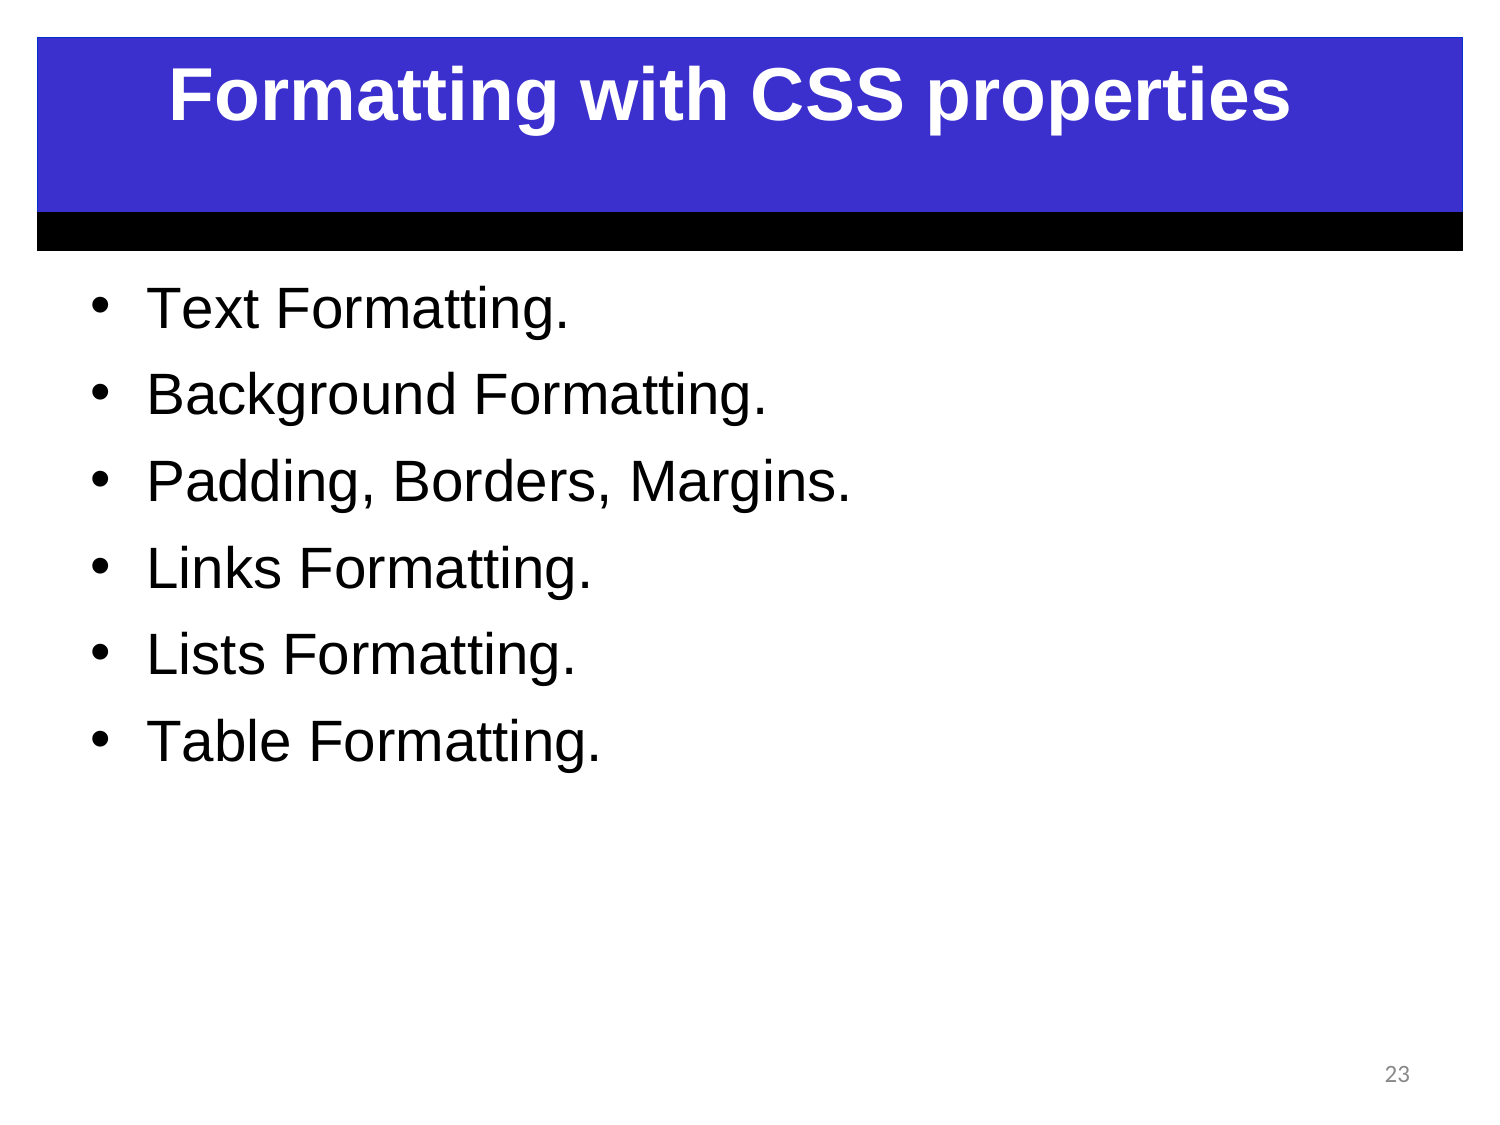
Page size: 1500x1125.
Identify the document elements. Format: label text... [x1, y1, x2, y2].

list Formatting with CSS properties [50, 37, 1450, 213]
text_box <number> [1074, 1042, 1426, 1103]
list Text Formatting. Background Formatting. Padding, Borders, Margins. Links Formatting. Lists Formatting. Table Formatting. [75, 262, 1426, 1005]
